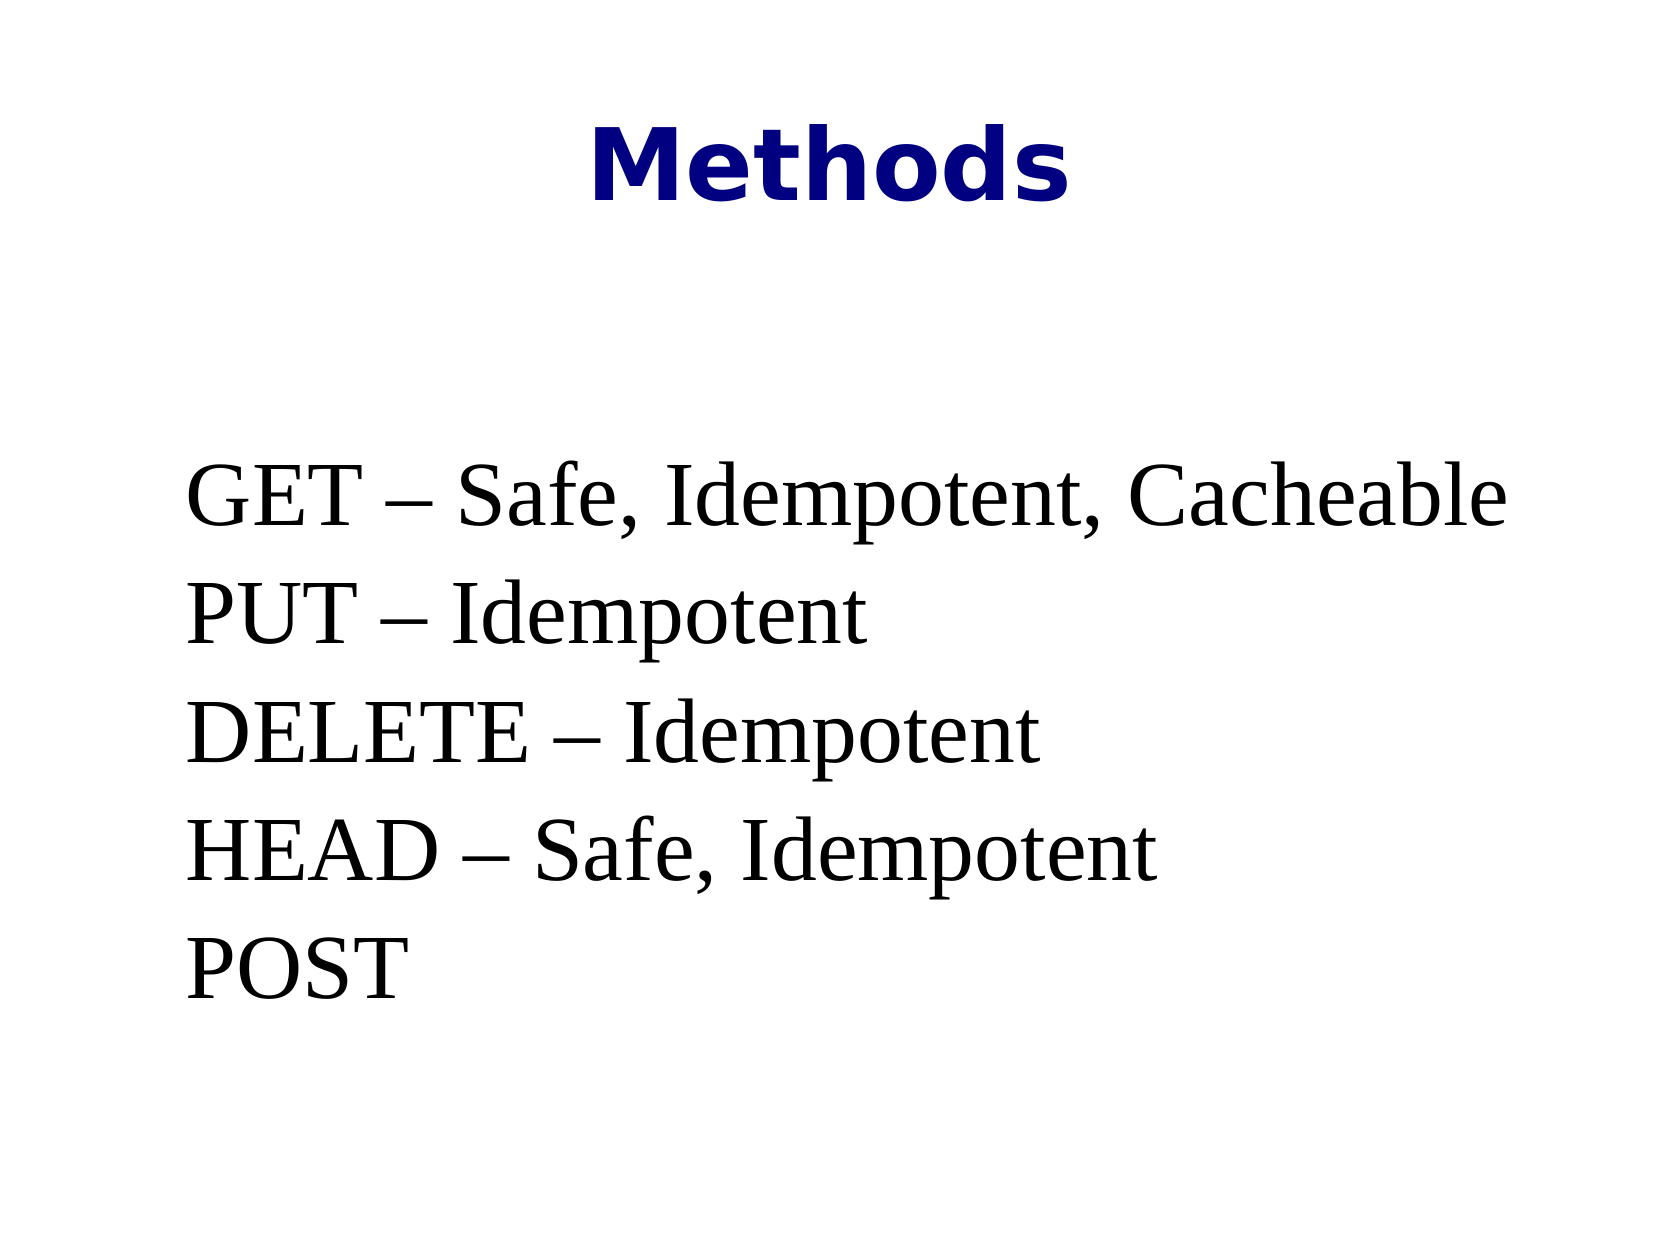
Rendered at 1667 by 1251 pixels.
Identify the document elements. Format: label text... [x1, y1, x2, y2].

subtitle GET – Safe, Idempotent, Cacheable PUT – Idempotent DELETE – Idempotent HEAD – Safe, Idempotent POST [37, 300, 1613, 1163]
title Methods [120, 68, 1538, 263]
